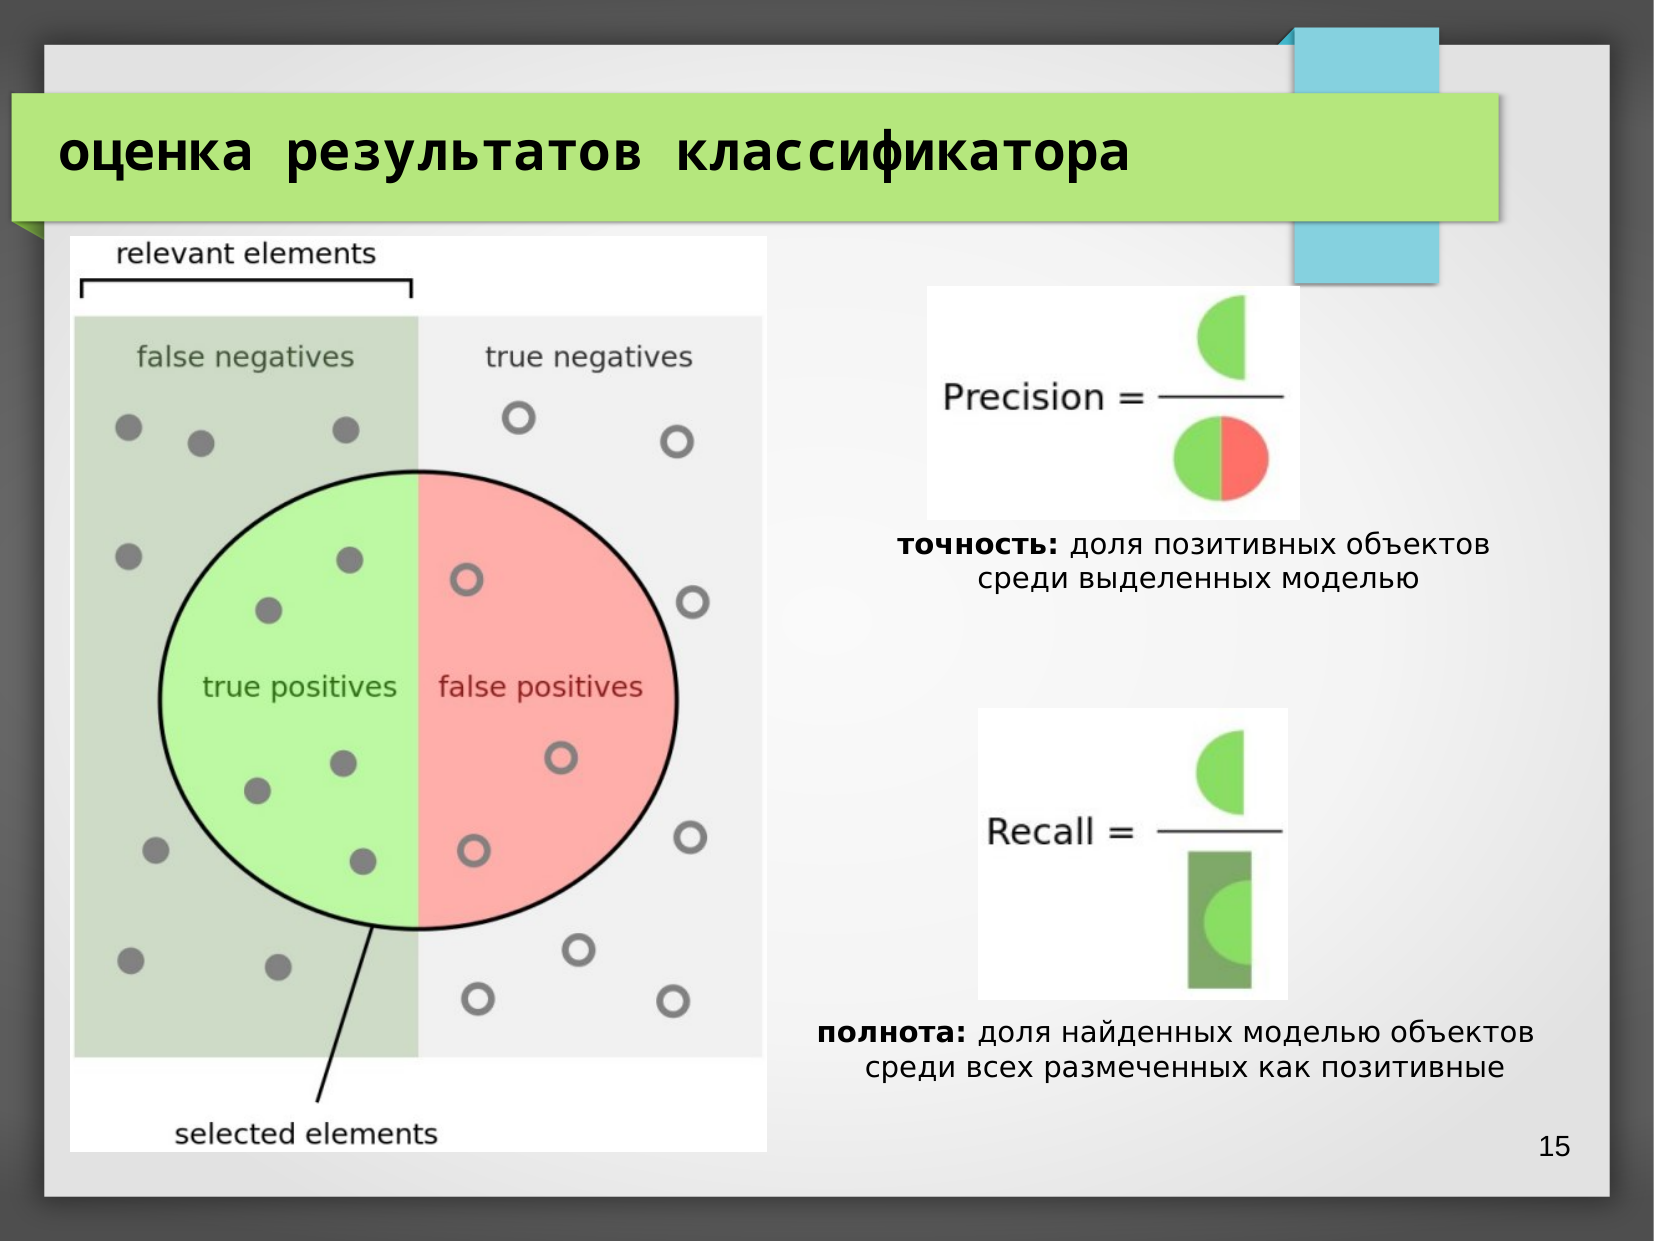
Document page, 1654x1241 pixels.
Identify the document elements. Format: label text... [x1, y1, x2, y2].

title оценка результатов классификатора [59, 109, 1217, 190]
picture [0, 0, 1654, 1241]
text_box полнота: доля найденных моделью объектов среди всех размеченных как позитивные [790, 1008, 1571, 1111]
text_box точность: доля позитивных объектов среди выделенных моделью [862, 519, 1536, 638]
